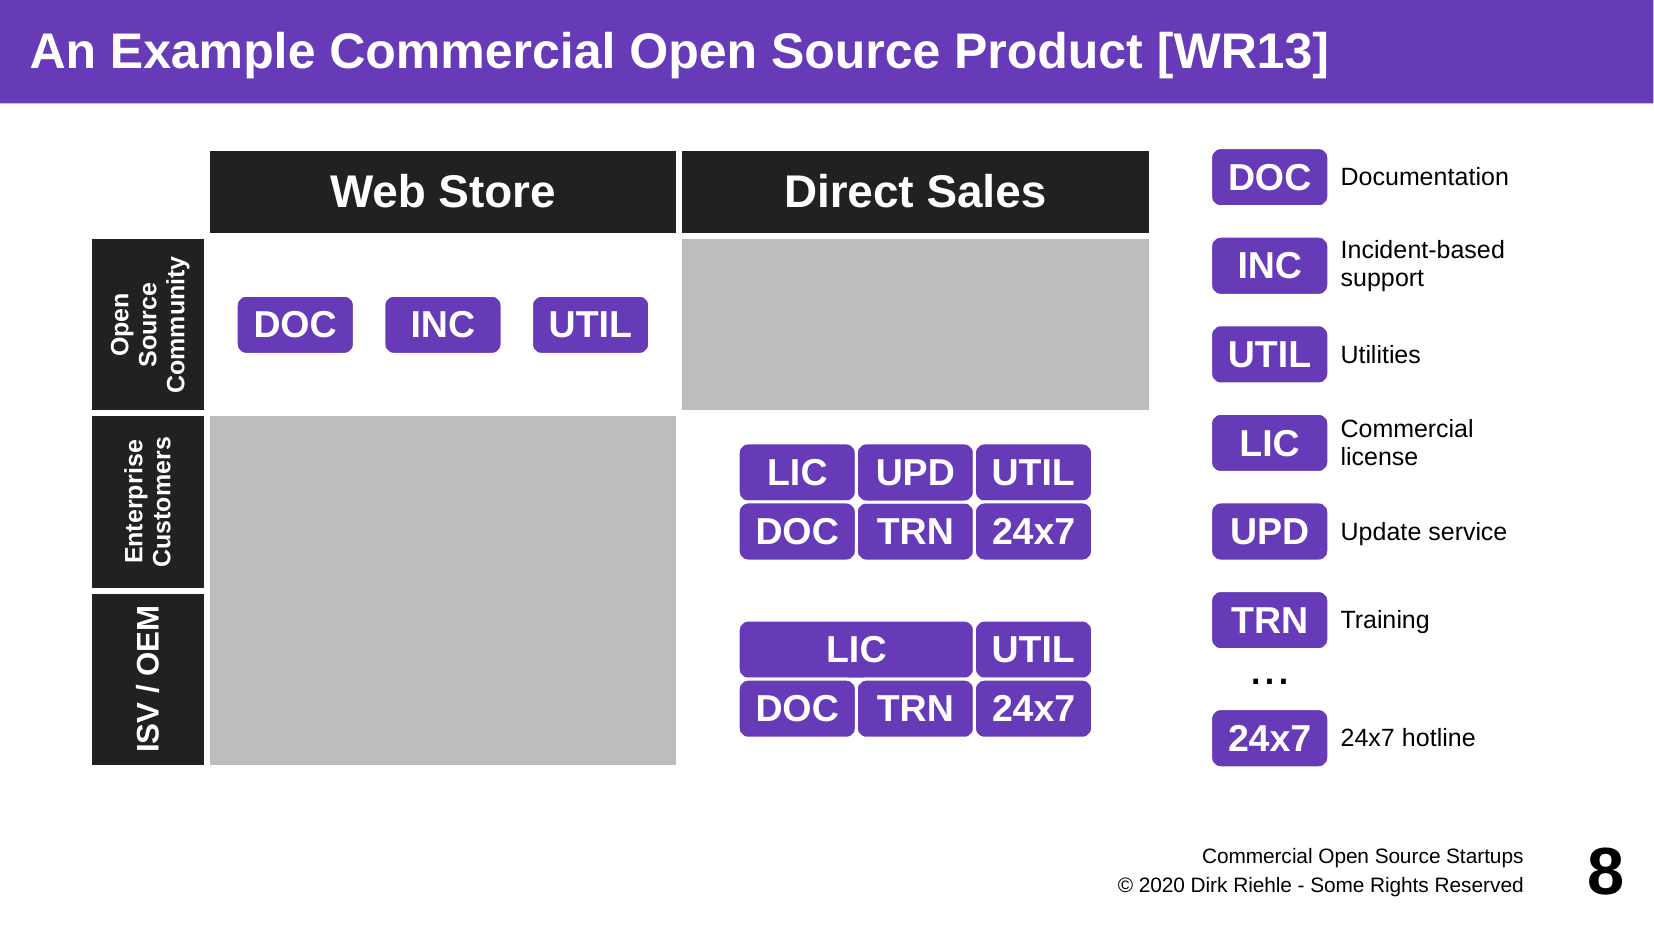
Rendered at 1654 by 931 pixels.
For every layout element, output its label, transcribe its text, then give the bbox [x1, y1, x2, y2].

text_box [206, 236, 1152, 768]
text_box UPD [856, 442, 974, 503]
text_box 24x7 hotline [1328, 693, 1565, 783]
text_box UTIL [974, 442, 1093, 502]
text_box TRN [1262, 611, 1274, 619]
text_box TRN [856, 679, 974, 739]
text_box INC [1210, 236, 1328, 296]
text_box DOC [738, 679, 857, 739]
text_box Open Source Community [88, 236, 206, 413]
text_box Documentation [1328, 132, 1565, 222]
text_box UTIL [974, 620, 1093, 679]
text_box Enterprise Customers [88, 413, 206, 590]
text_box DOC [1210, 147, 1328, 207]
text_box Web Store [206, 147, 679, 236]
text_box LIC [738, 442, 856, 502]
text_box 24x7 [974, 679, 1093, 739]
text_box Commercial license [1328, 410, 1565, 476]
text_box ISV / OEM [88, 590, 206, 768]
text_box Utilities [1328, 310, 1565, 399]
text_box UTIL [1210, 324, 1328, 384]
text_box TRN [1210, 590, 1328, 623]
text_box DOC [738, 501, 857, 562]
text_box Training [1328, 576, 1565, 665]
text_box Incident-based support [1328, 236, 1565, 302]
title An Example Commercial Open Source Product [WR13] [0, 0, 1654, 104]
text_box DOC [236, 295, 355, 355]
text_box UPD [1210, 501, 1328, 562]
text_box 24x7 [974, 501, 1093, 562]
text_box LIC [1210, 413, 1328, 473]
text_box Direct Sales [679, 147, 1152, 236]
text_box Update service [1328, 487, 1565, 576]
text_box LIC [738, 620, 974, 680]
text_box ... [1210, 623, 1329, 712]
text_box 24x7 [1210, 712, 1328, 768]
text_box UTIL [531, 295, 650, 355]
text_box TRN [856, 502, 974, 562]
text_box INC [383, 295, 503, 355]
